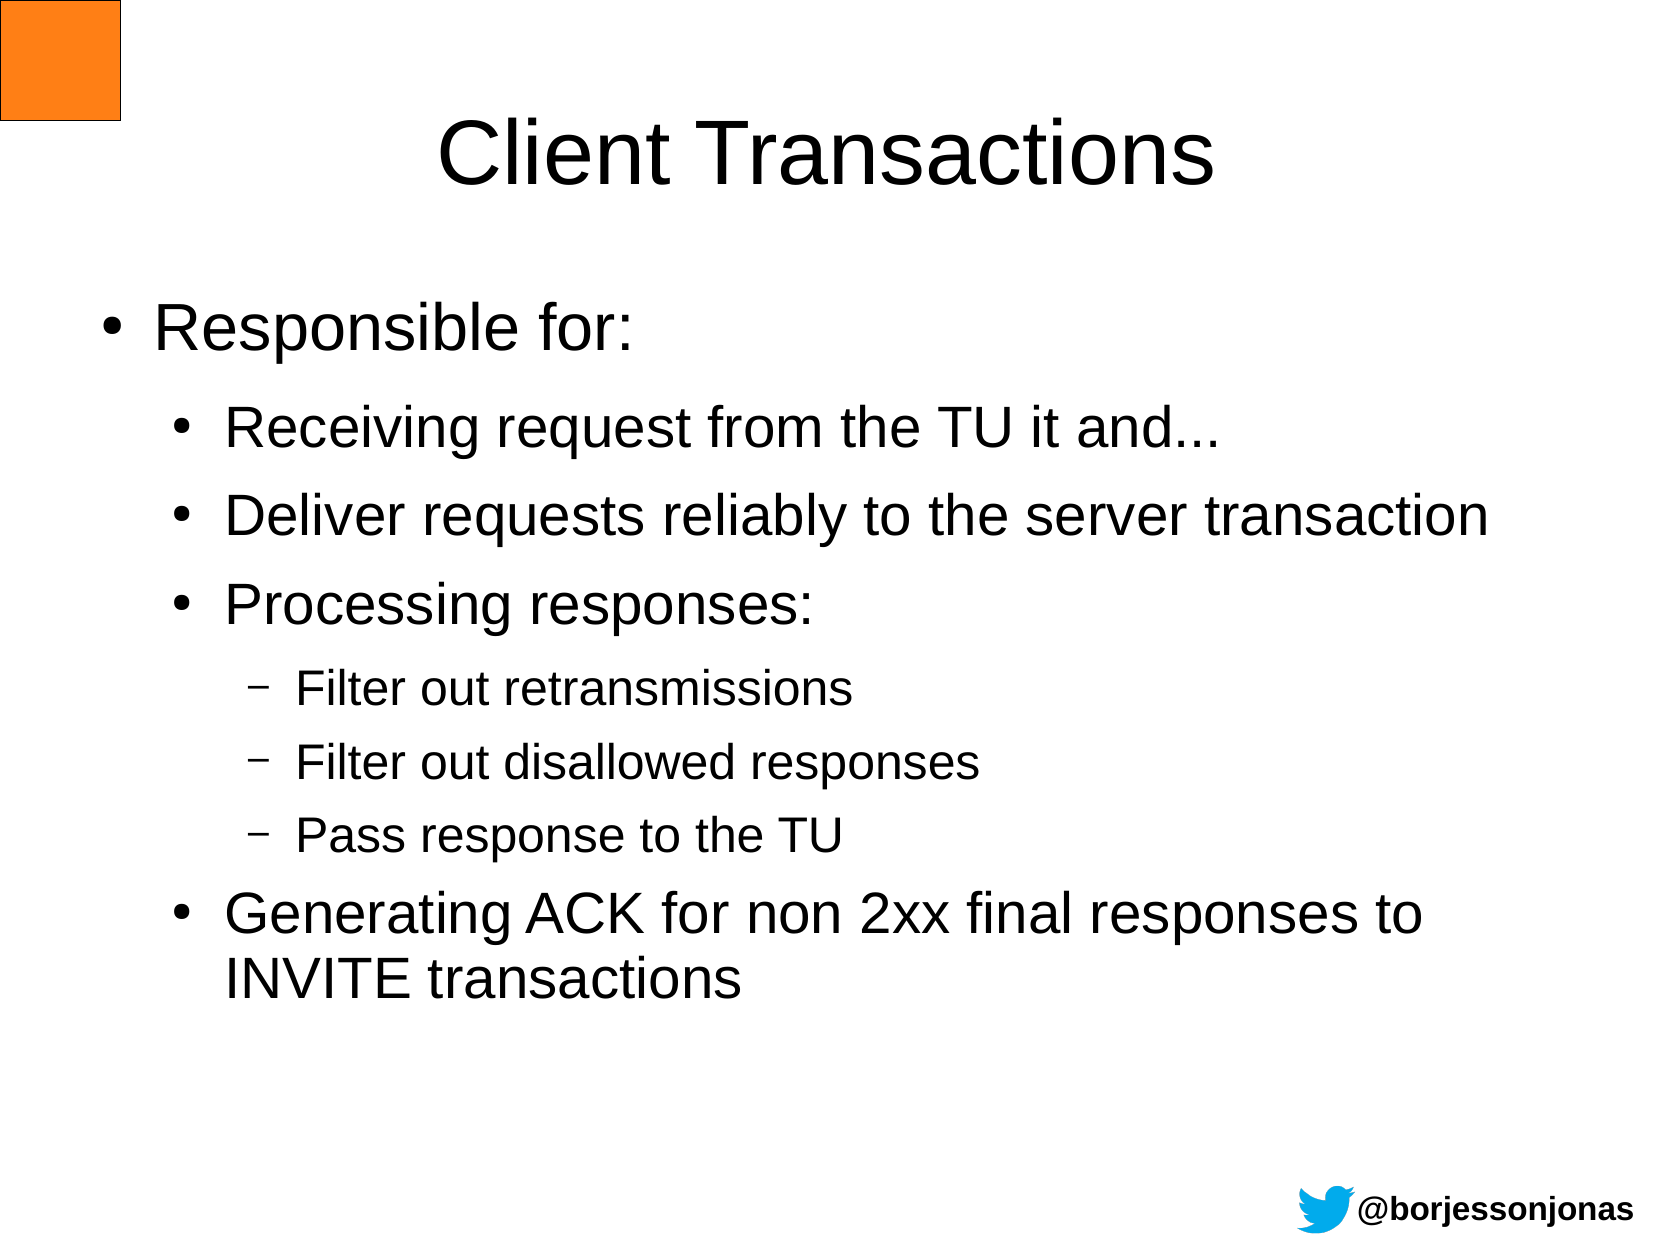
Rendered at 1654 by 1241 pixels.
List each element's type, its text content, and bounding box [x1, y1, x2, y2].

list Responsible for: Receiving request from the TU it and... Deliver requests reliably to the server transaction Processing responses: Filter out retransmissions Filter out disallowed responses Pass response to the TU Generating ACK for non 2xx final responses to INVITE transactions [82, 290, 1571, 1109]
picture [1277, 1160, 1375, 1241]
title Client Transactions [82, 49, 1571, 257]
